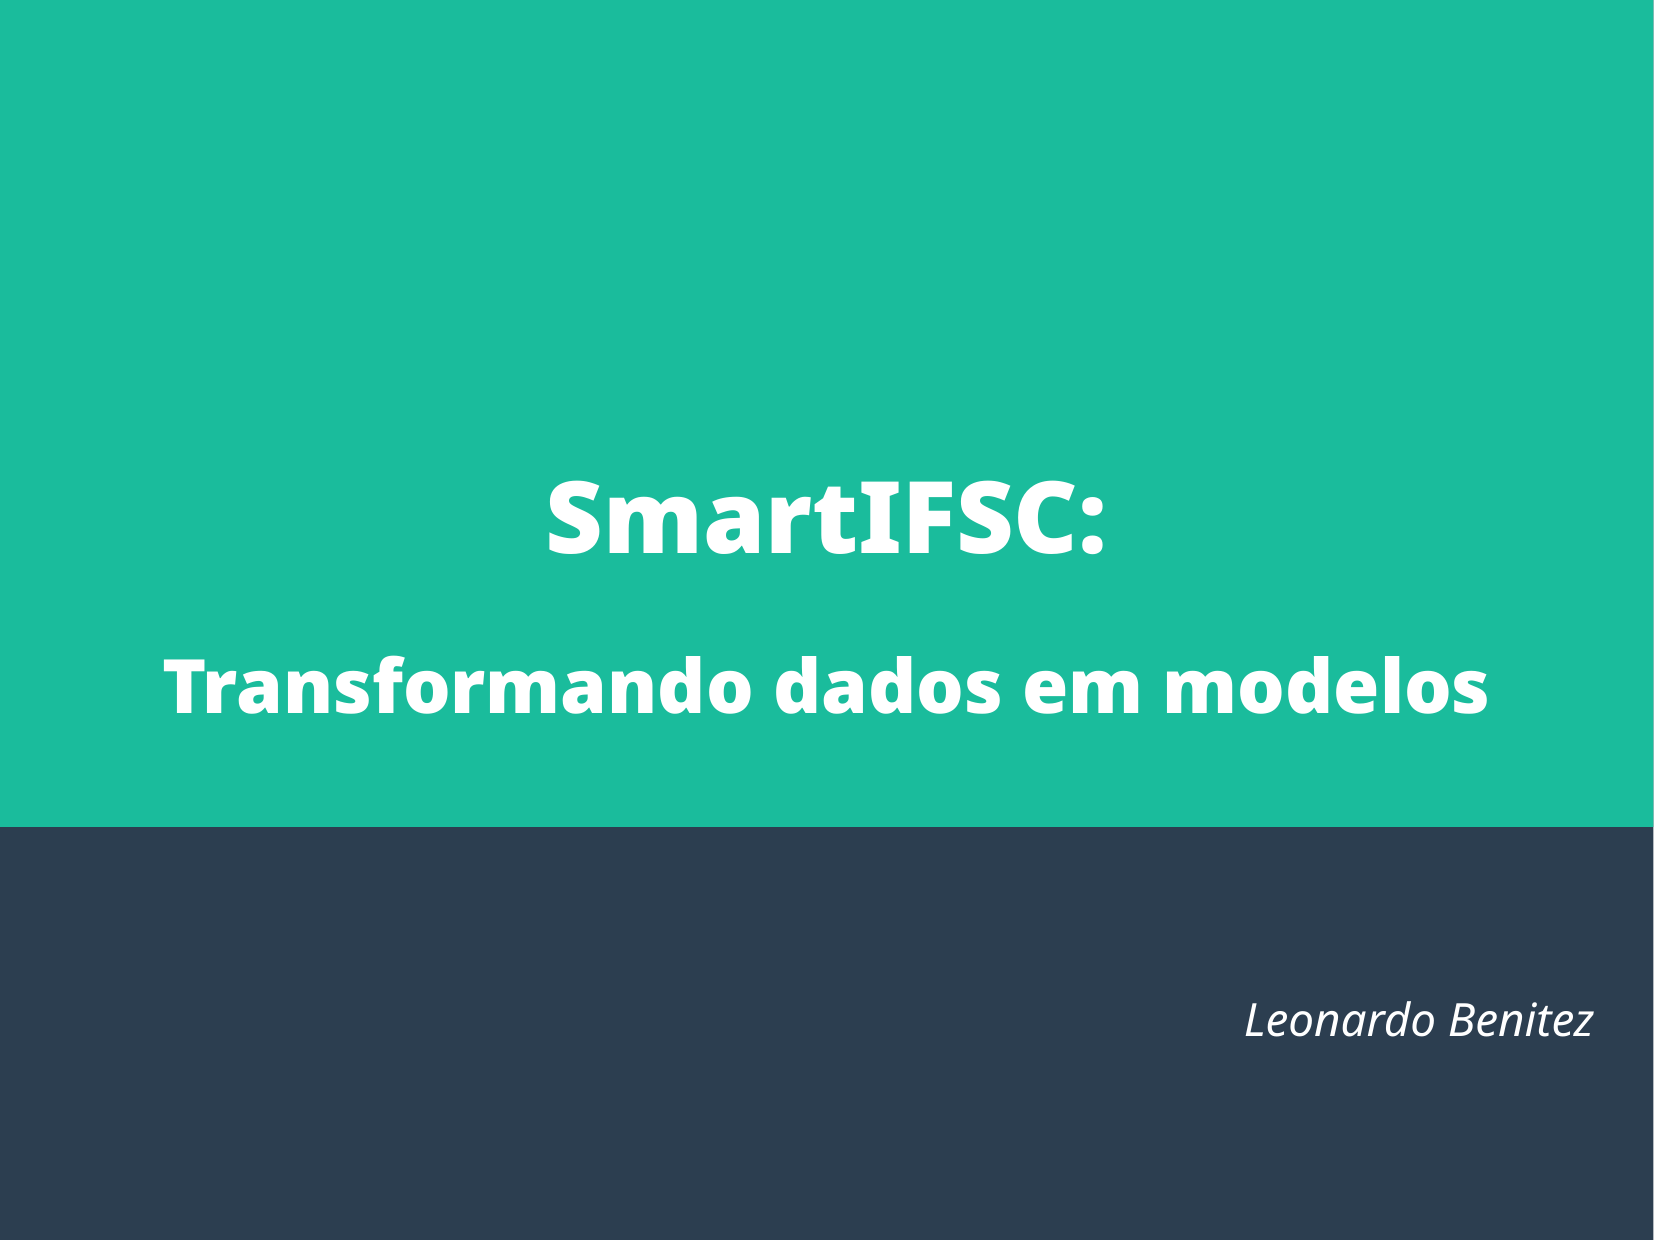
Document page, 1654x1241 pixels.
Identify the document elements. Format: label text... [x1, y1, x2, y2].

title SmartIFSC: Transformando dados em modelos [59, 404, 1595, 710]
subtitle Leonardo Benitez [59, 856, 1595, 1182]
